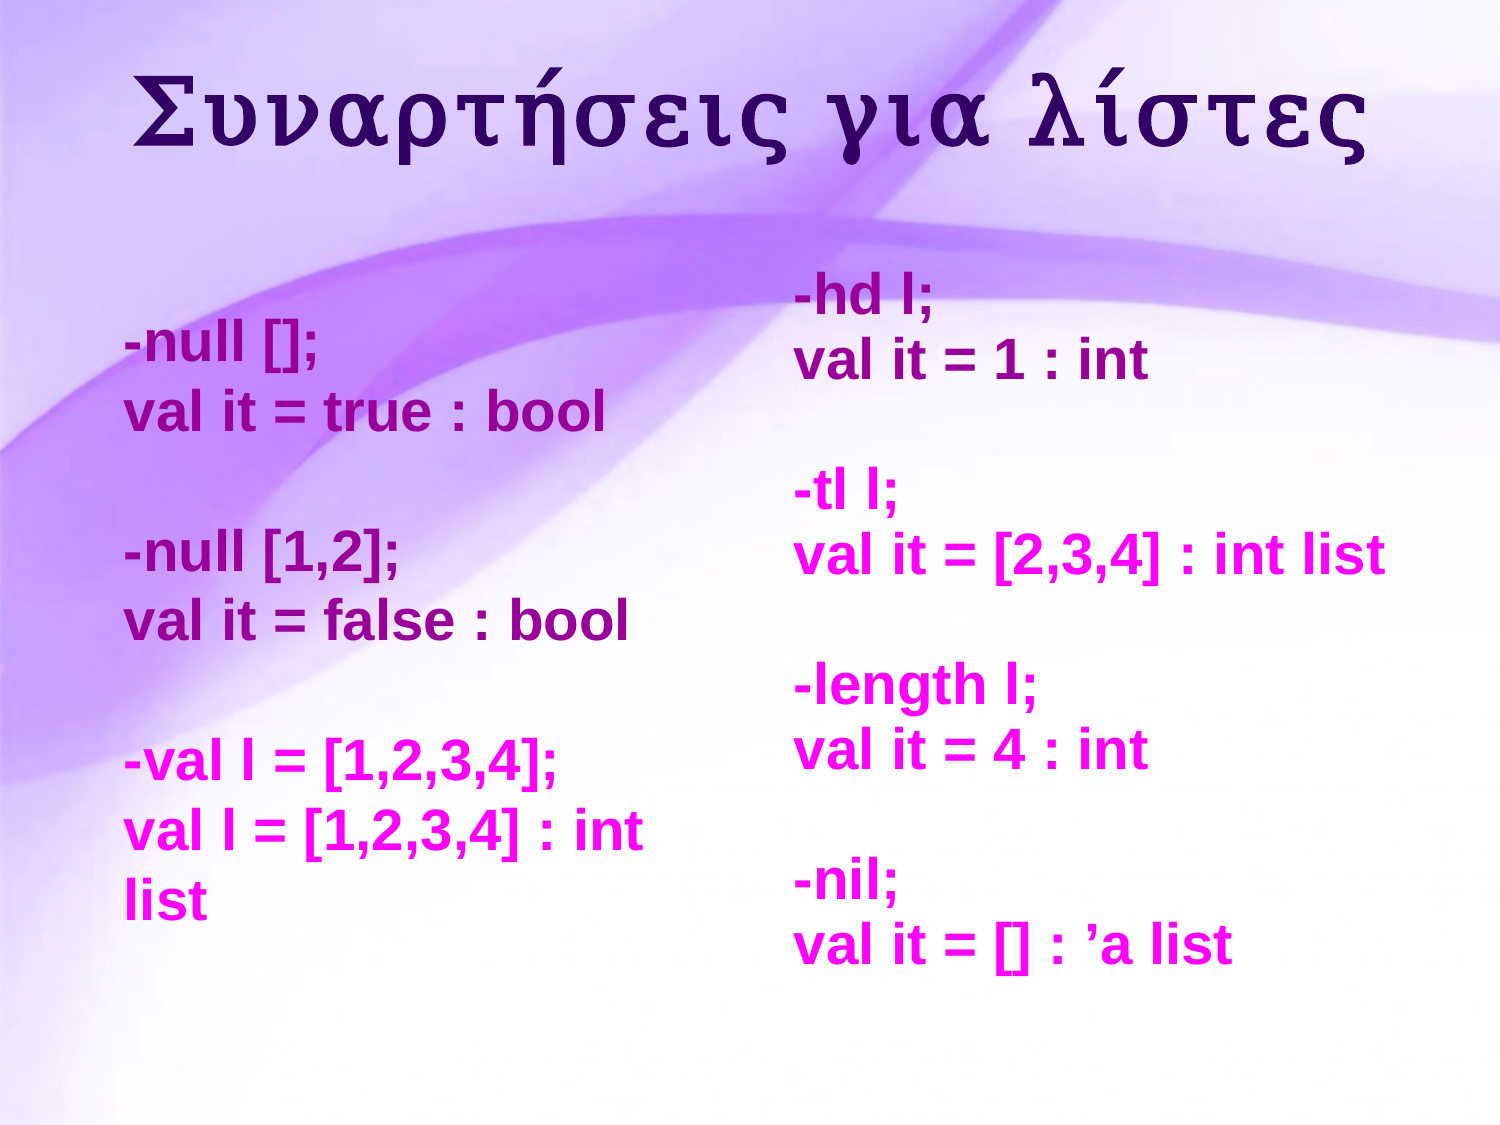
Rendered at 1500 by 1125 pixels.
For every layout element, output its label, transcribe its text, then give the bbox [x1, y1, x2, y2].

list -null []; val it = true : bool -null [1,2]; val it = false : bool -val l = [1,2,3,4]; val l = [1,2,3,4] : int list [73, 295, 733, 1038]
title Συναρτήσεις για λίστες [75, 45, 1425, 233]
list -hd l; val it = 1 : int -tl l; val it = [2,3,4] : int list -length l; val it = 4 : int -nil; val it = [] : ’a list [794, 261, 1453, 1004]
picture [0, 0, 1500, 1125]
